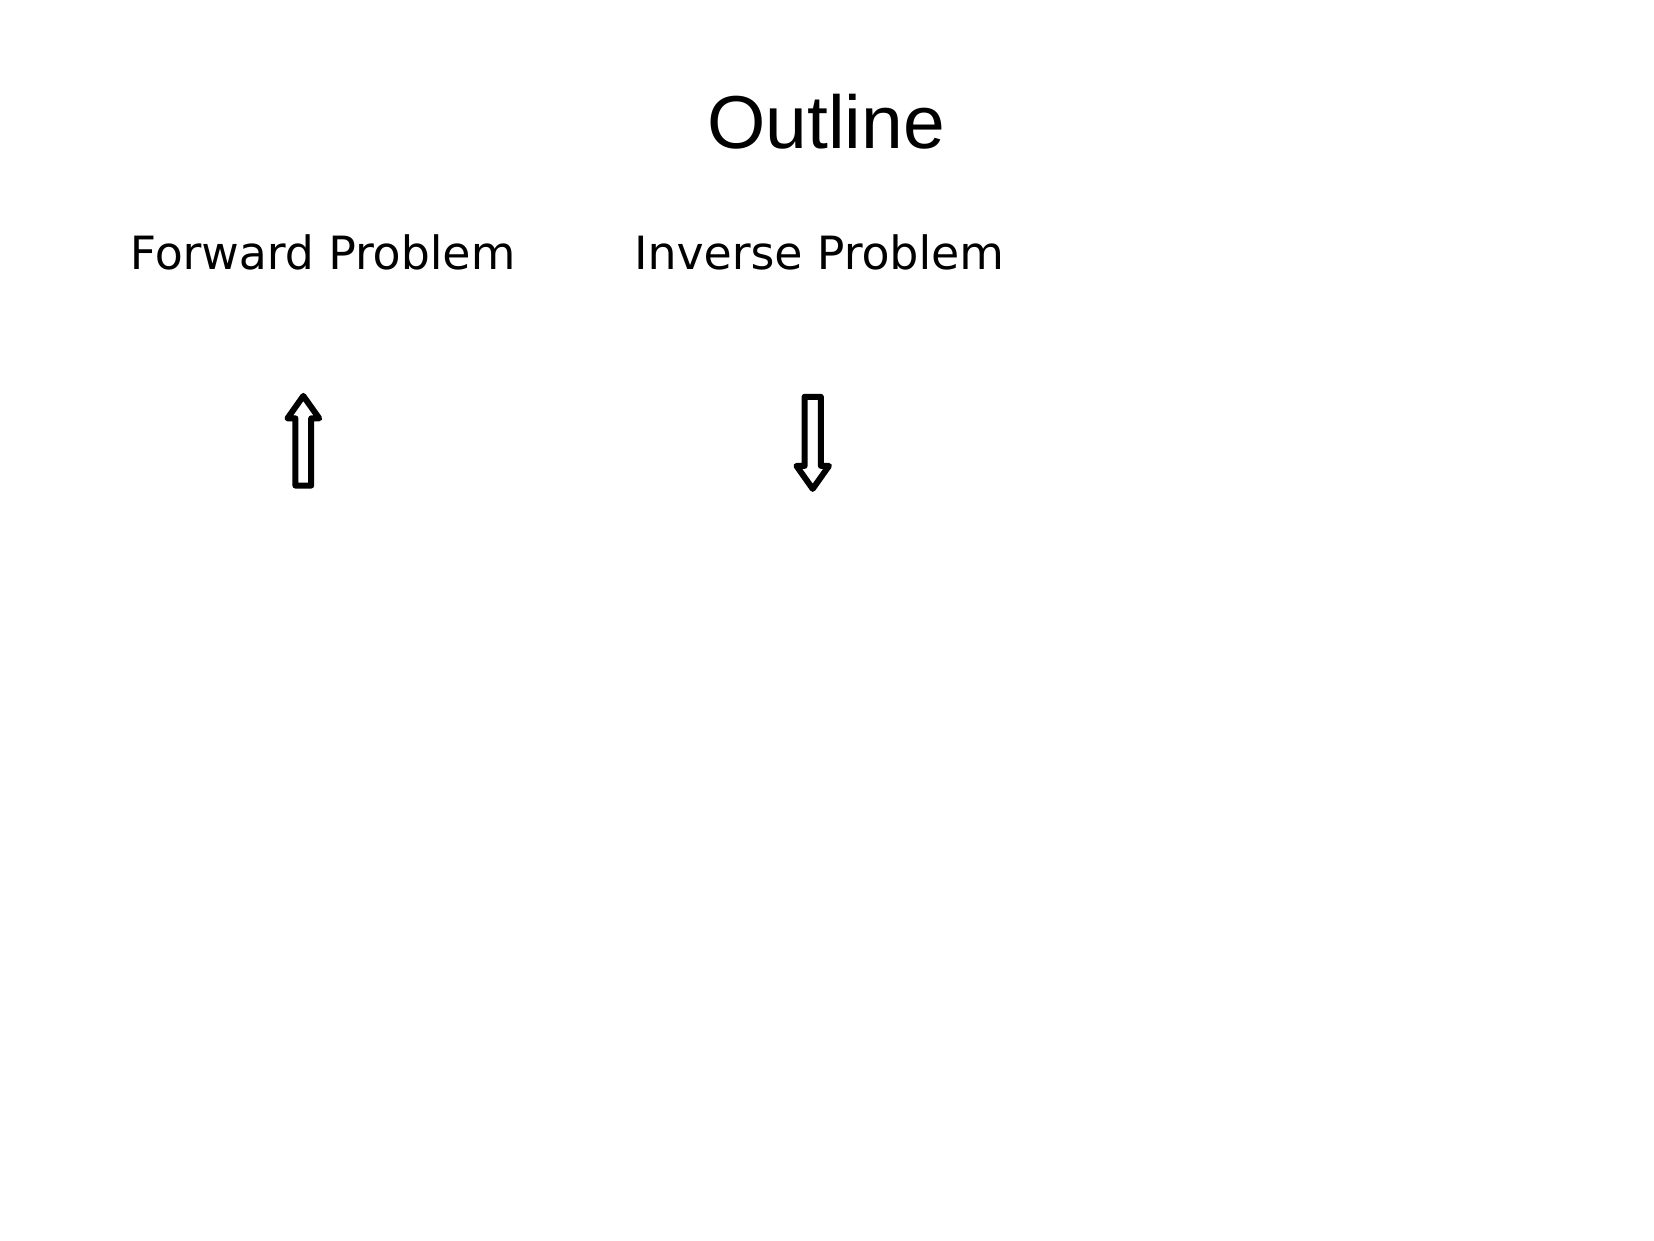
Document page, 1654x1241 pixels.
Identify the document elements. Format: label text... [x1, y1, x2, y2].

text_box Inverse Problem [619, 219, 1071, 291]
text_box Outline [692, 73, 961, 182]
picture [153, 299, 471, 642]
text_box [287, 395, 320, 486]
text_box Forward Problem [115, 219, 556, 291]
picture [663, 300, 980, 642]
text_box [796, 396, 829, 489]
